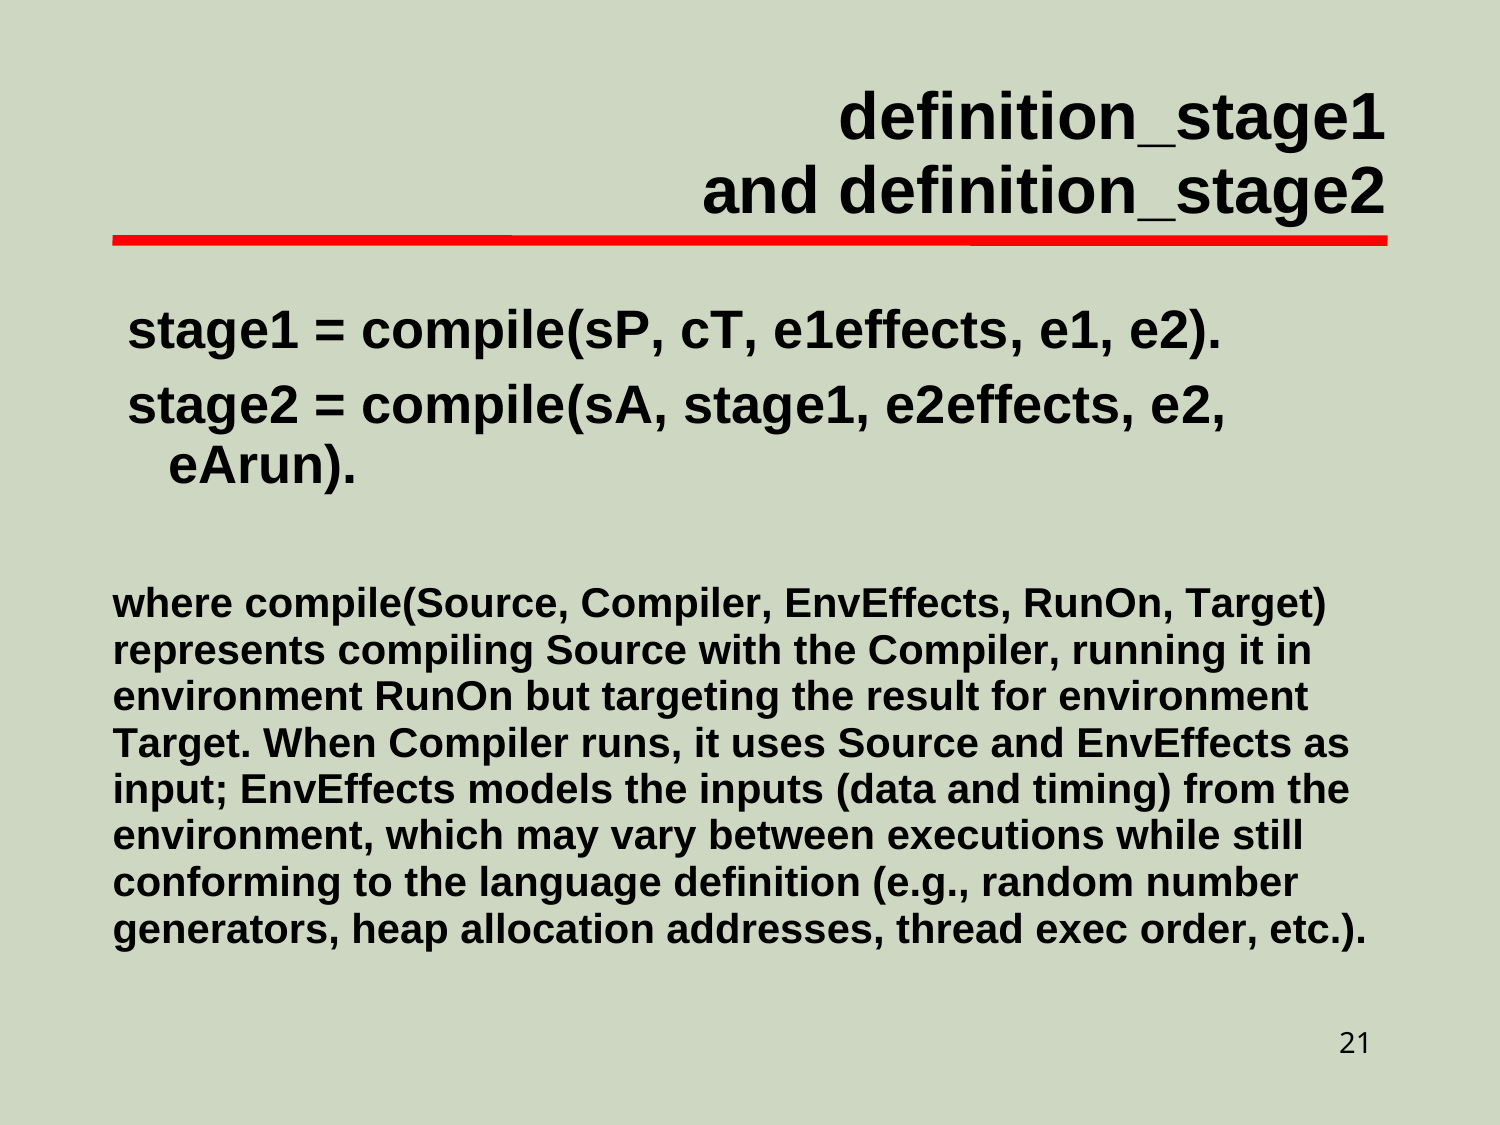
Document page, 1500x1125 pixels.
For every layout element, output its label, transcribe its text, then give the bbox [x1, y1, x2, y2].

title definition_stage1 and definition_stage2 [124, 80, 1387, 229]
list stage1 = compile(sP, cT, e1effects, e1, e2). stage2 = compile(sA, stage1, e2effects, e2, eArun). where compile(Source, Compiler, EnvEffects, RunOn, Target) represents compiling Source with the Compiler, running it in environment RunOn but targeting the result for environment Target. When Compiler runs, it uses Source and EnvEffects as input; EnvEffects models the inputs (data and timing) from the environment, which may vary between executions while still conforming to the language definition (e.g., random number generators, heap allocation addresses, thread exec order, etc.). [112, 299, 1387, 1099]
